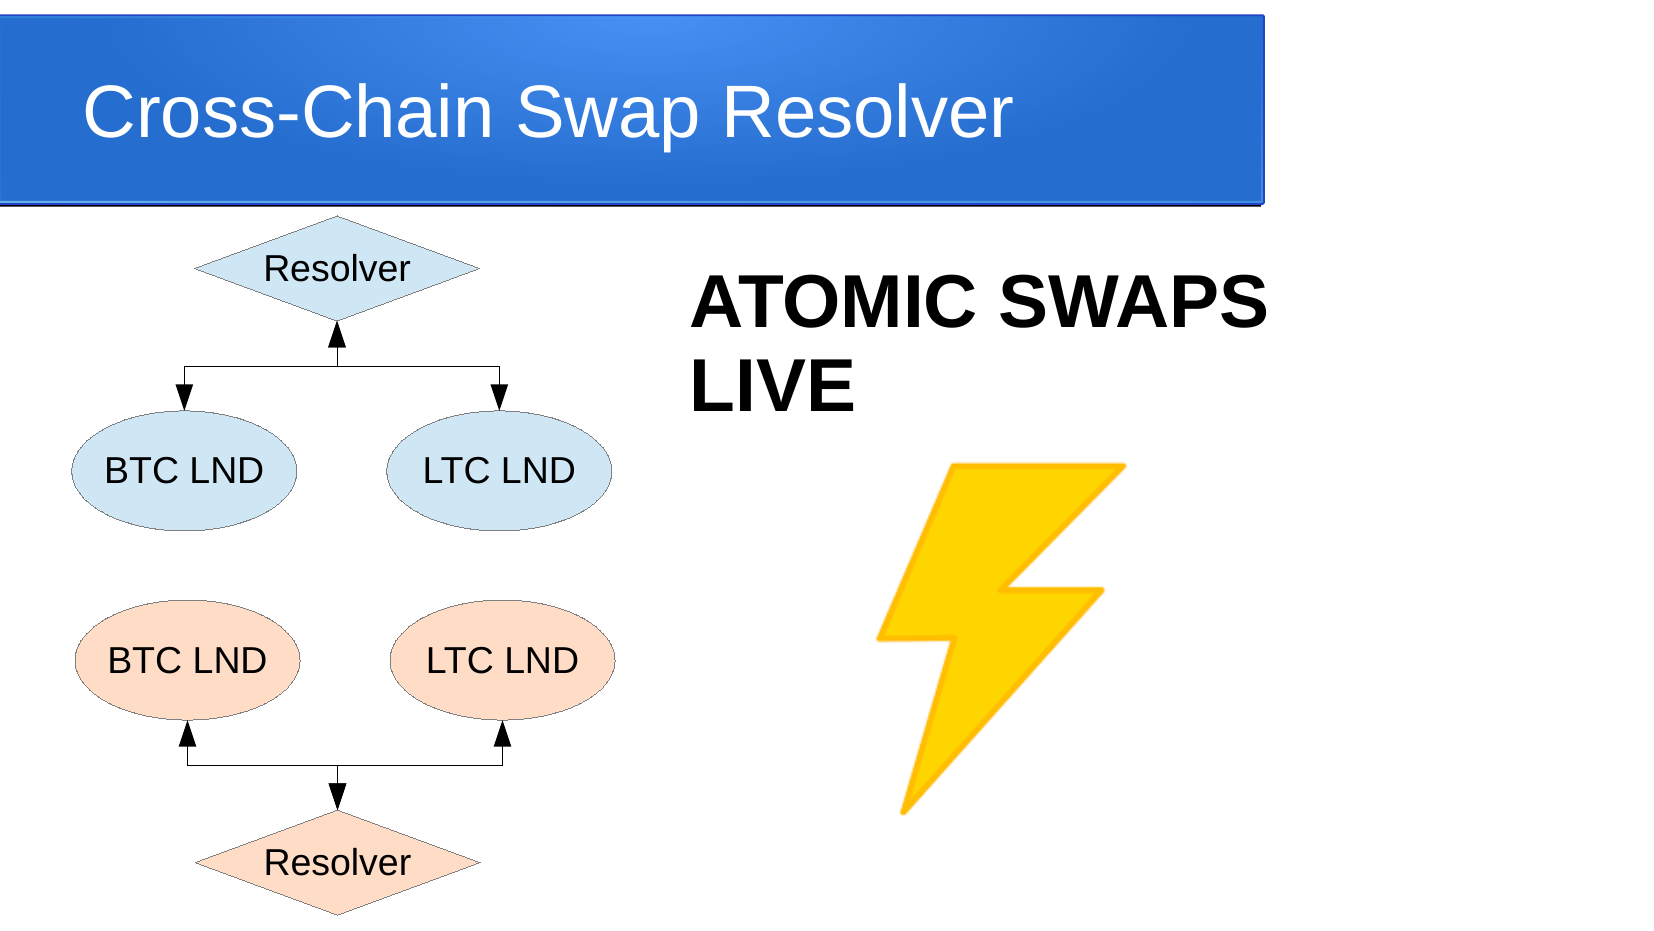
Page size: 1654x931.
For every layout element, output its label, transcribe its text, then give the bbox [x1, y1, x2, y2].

text_box ATOMIC SWAPS LIVE [675, 252, 1606, 436]
text_box LTC LND [386, 410, 612, 531]
text_box BTC LND [75, 600, 301, 721]
picture [795, 431, 1186, 822]
text_box LTC LND [390, 600, 616, 721]
text_box Resolver [195, 810, 481, 916]
title Cross-Chain Swap Resolver [82, 35, 1235, 189]
text_box BTC LND [71, 410, 297, 531]
text_box Resolver [194, 215, 480, 321]
